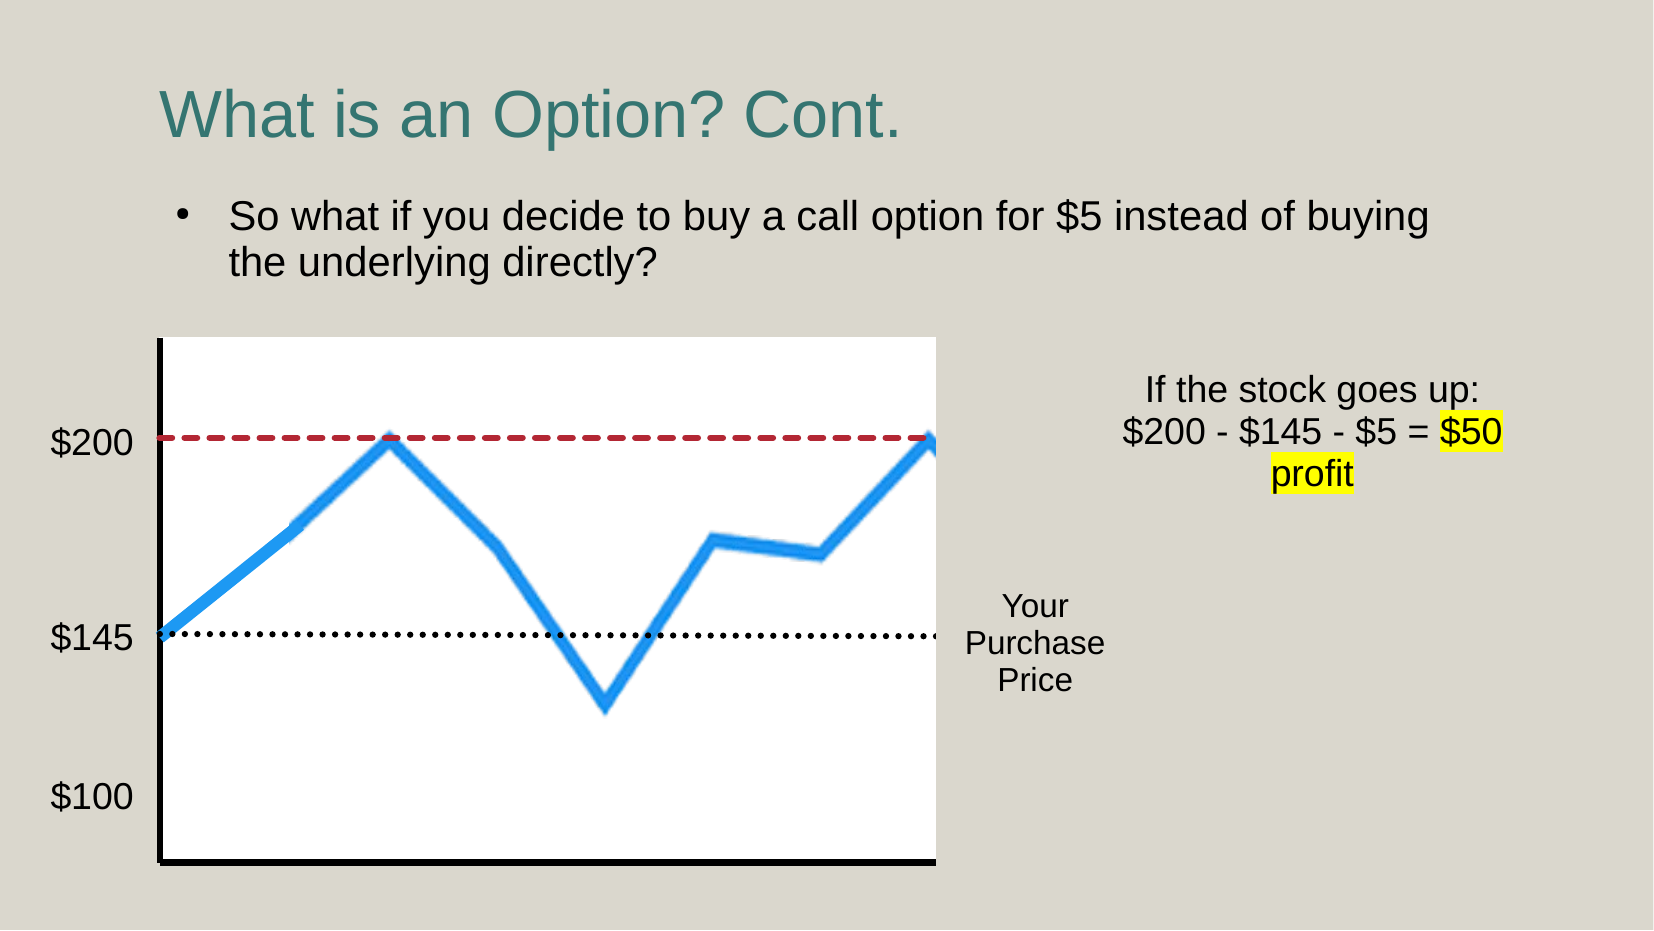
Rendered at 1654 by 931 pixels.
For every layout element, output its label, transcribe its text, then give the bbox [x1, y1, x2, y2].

text_box [936, 309, 1463, 580]
text_box [163, 543, 1463, 901]
text_box [163, 337, 289, 626]
title What is an Option? Cont. [159, 37, 1648, 193]
text_box Your Purchase Price [924, 580, 1146, 707]
text_box $200 [35, 413, 160, 497]
list So what if you decide to buy a call option for $5 instead of buying the underlying directly? [157, 192, 1463, 338]
text_box $145 [35, 608, 160, 692]
picture [289, 337, 936, 855]
text_box $100 [35, 768, 160, 852]
text_box If the stock goes up: $200 - $145 - $5 = $50 profit [1087, 360, 1538, 581]
